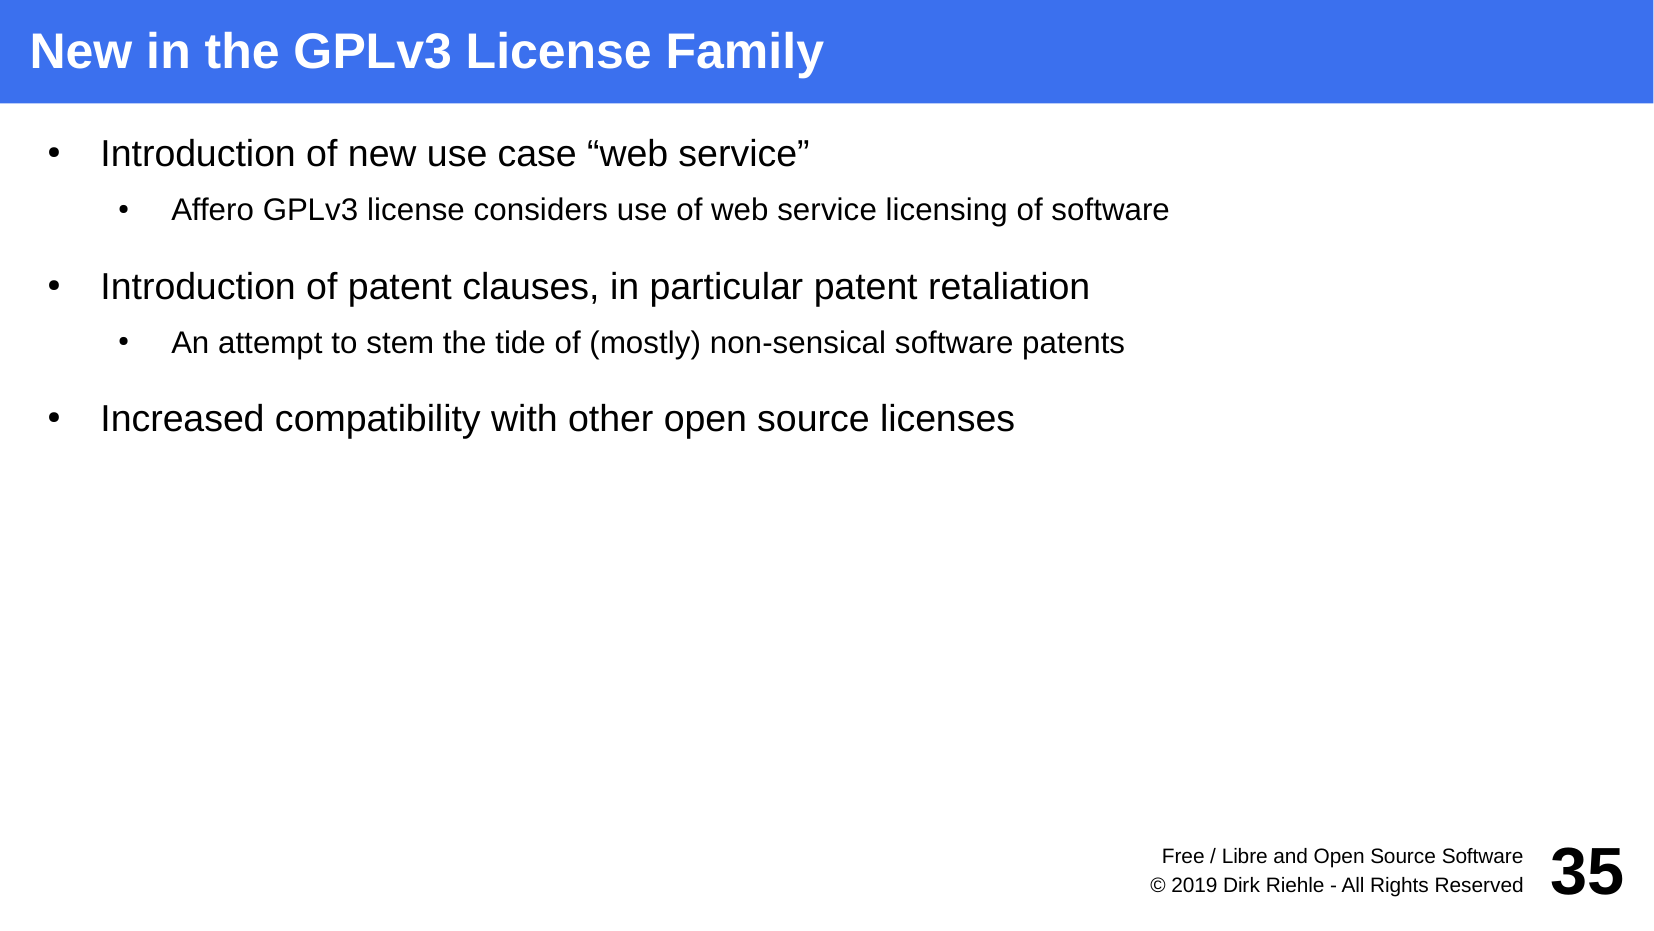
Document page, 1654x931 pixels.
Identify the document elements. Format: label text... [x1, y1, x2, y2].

list Introduction of new use case “web service” Affero GPLv3 license considers use of web service licensing of software Introduction of patent clauses, in particular patent retaliation An attempt to stem the tide of (mostly) non-sensical software patents Increased compatibility with other open source licenses [29, 132, 1625, 813]
title New in the GPLv3 License Family [0, 0, 1654, 104]
